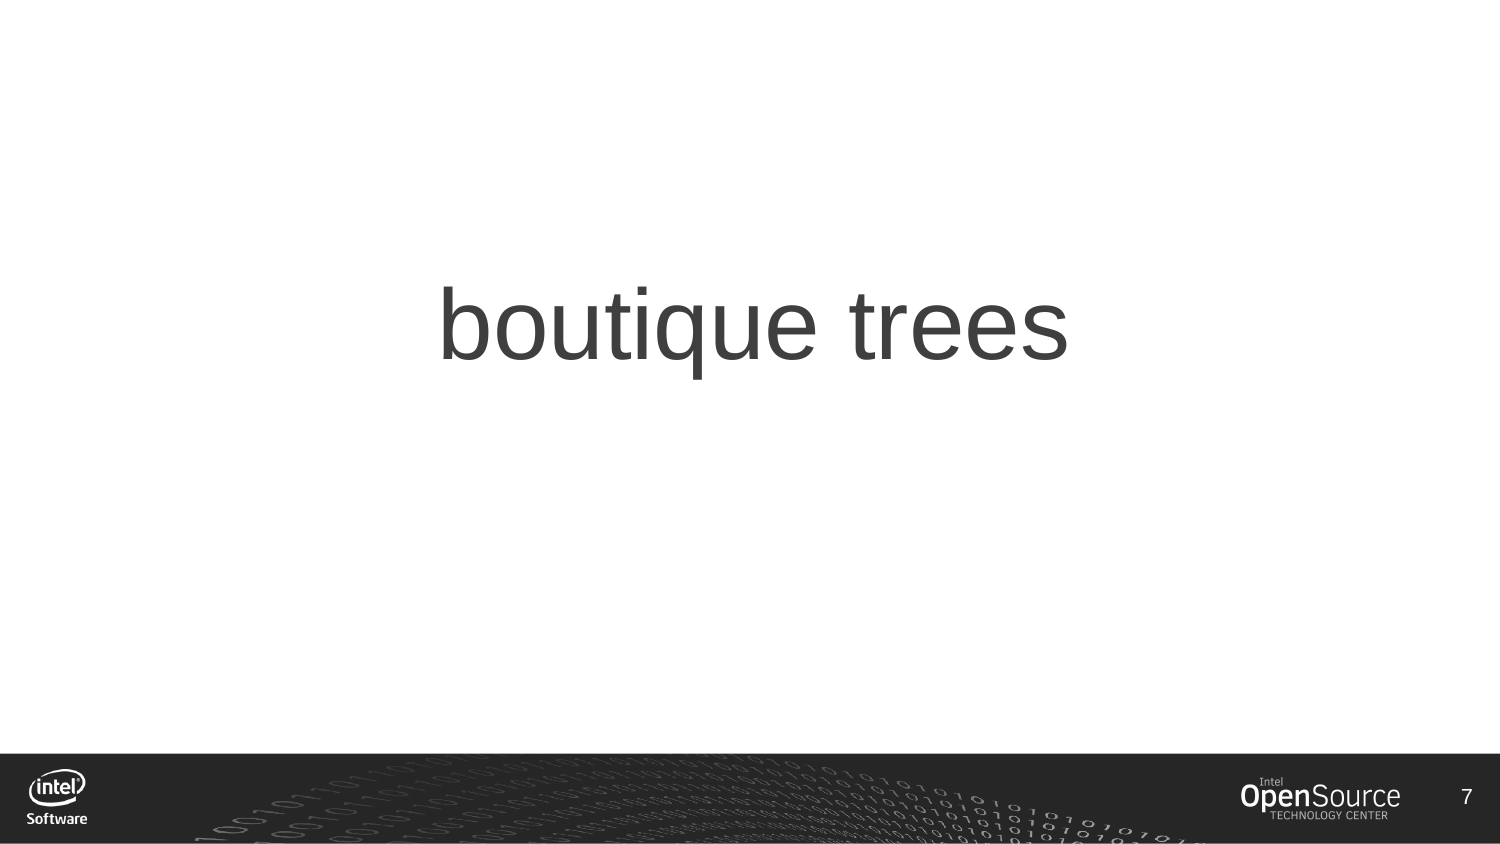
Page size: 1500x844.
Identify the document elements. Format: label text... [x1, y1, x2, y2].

title boutique trees [79, 259, 1430, 413]
picture [27, 753, 87, 844]
picture [1220, 757, 1418, 839]
